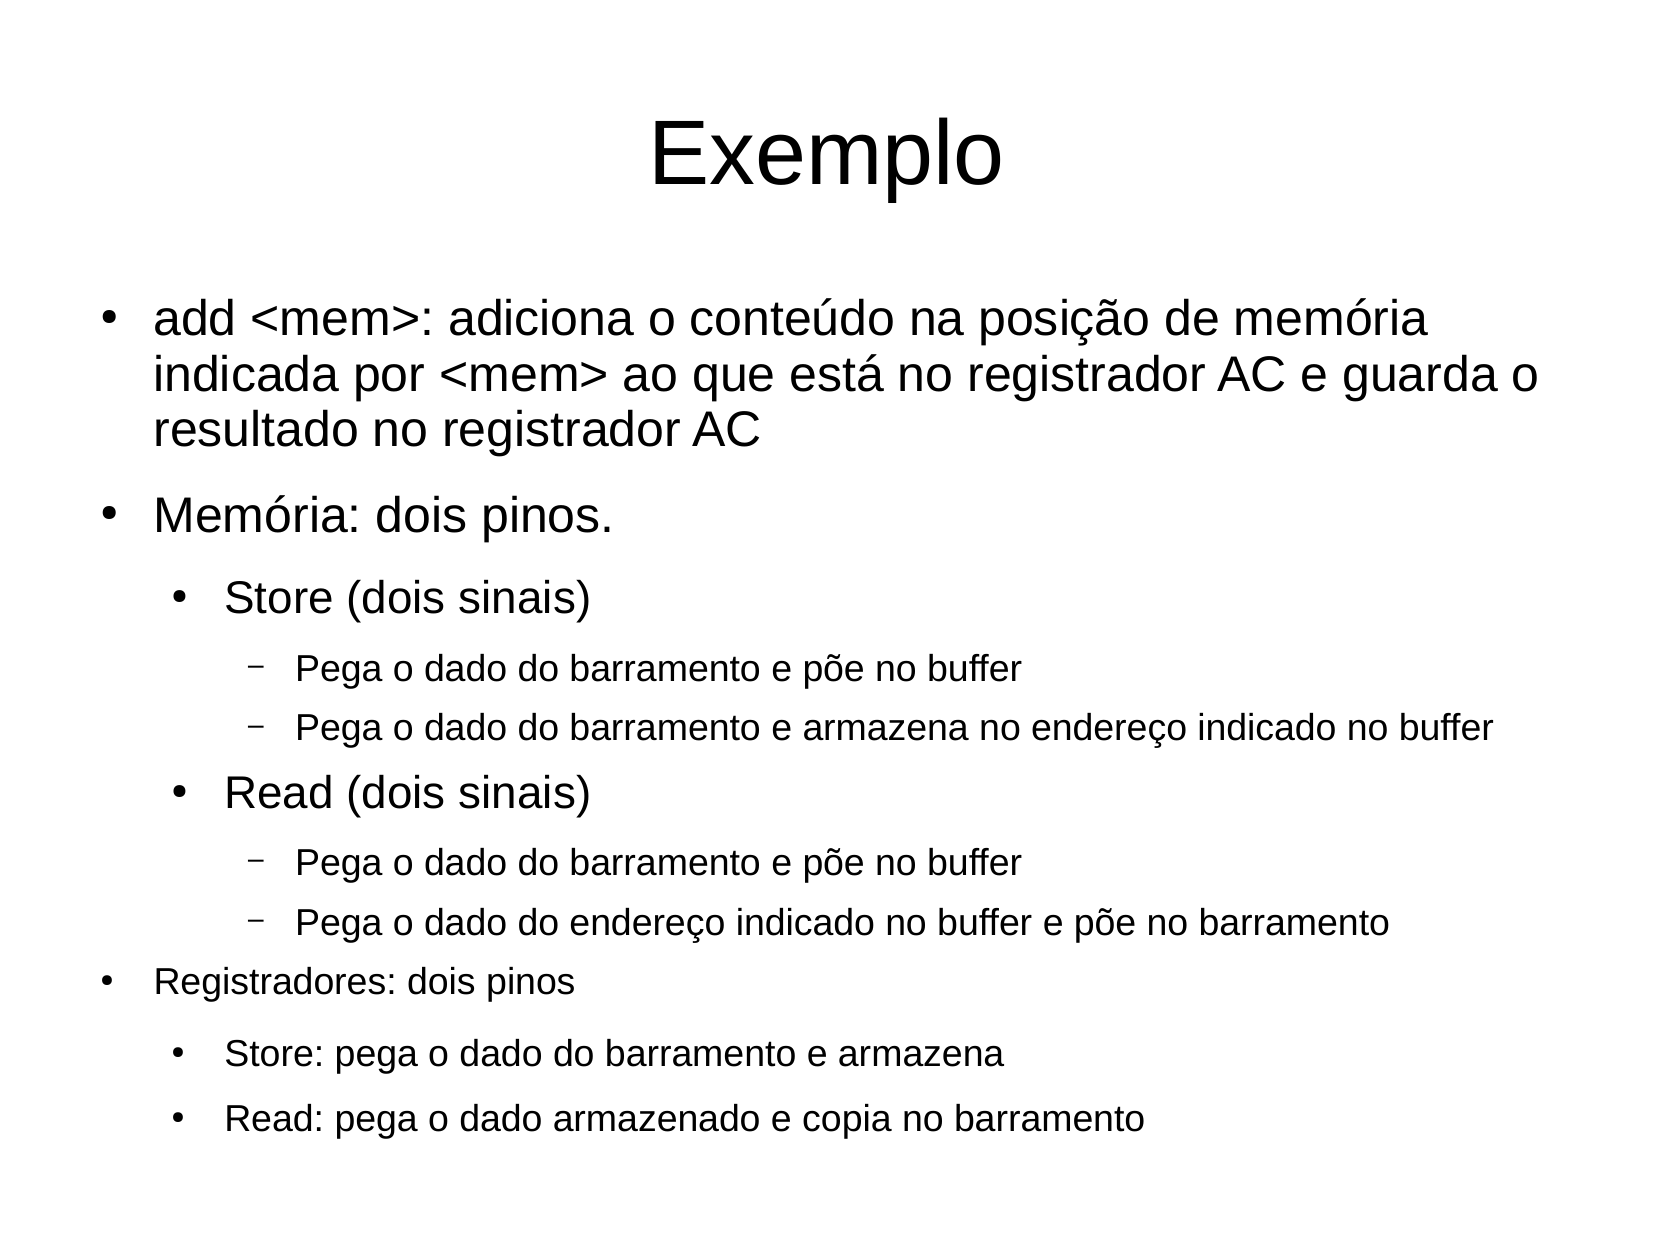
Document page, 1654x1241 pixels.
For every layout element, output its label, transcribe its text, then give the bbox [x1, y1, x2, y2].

title Exemplo [82, 49, 1571, 257]
list add <mem>: adiciona o conteúdo na posição de memória indicada por <mem> ao que está no registrador AC e guarda o resultado no registrador AC Memória: dois pinos. Store (dois sinais) Pega o dado do barramento e põe no buffer Pega o dado do barramento e armazena no endereço indicado no buffer Read (dois sinais) Pega o dado do barramento e põe no buffer Pega o dado do endereço indicado no buffer e põe no barramento Registradores: dois pinos Store: pega o dado do barramento e armazena Read: pega o dado armazenado e copia no barramento [82, 290, 1625, 1141]
